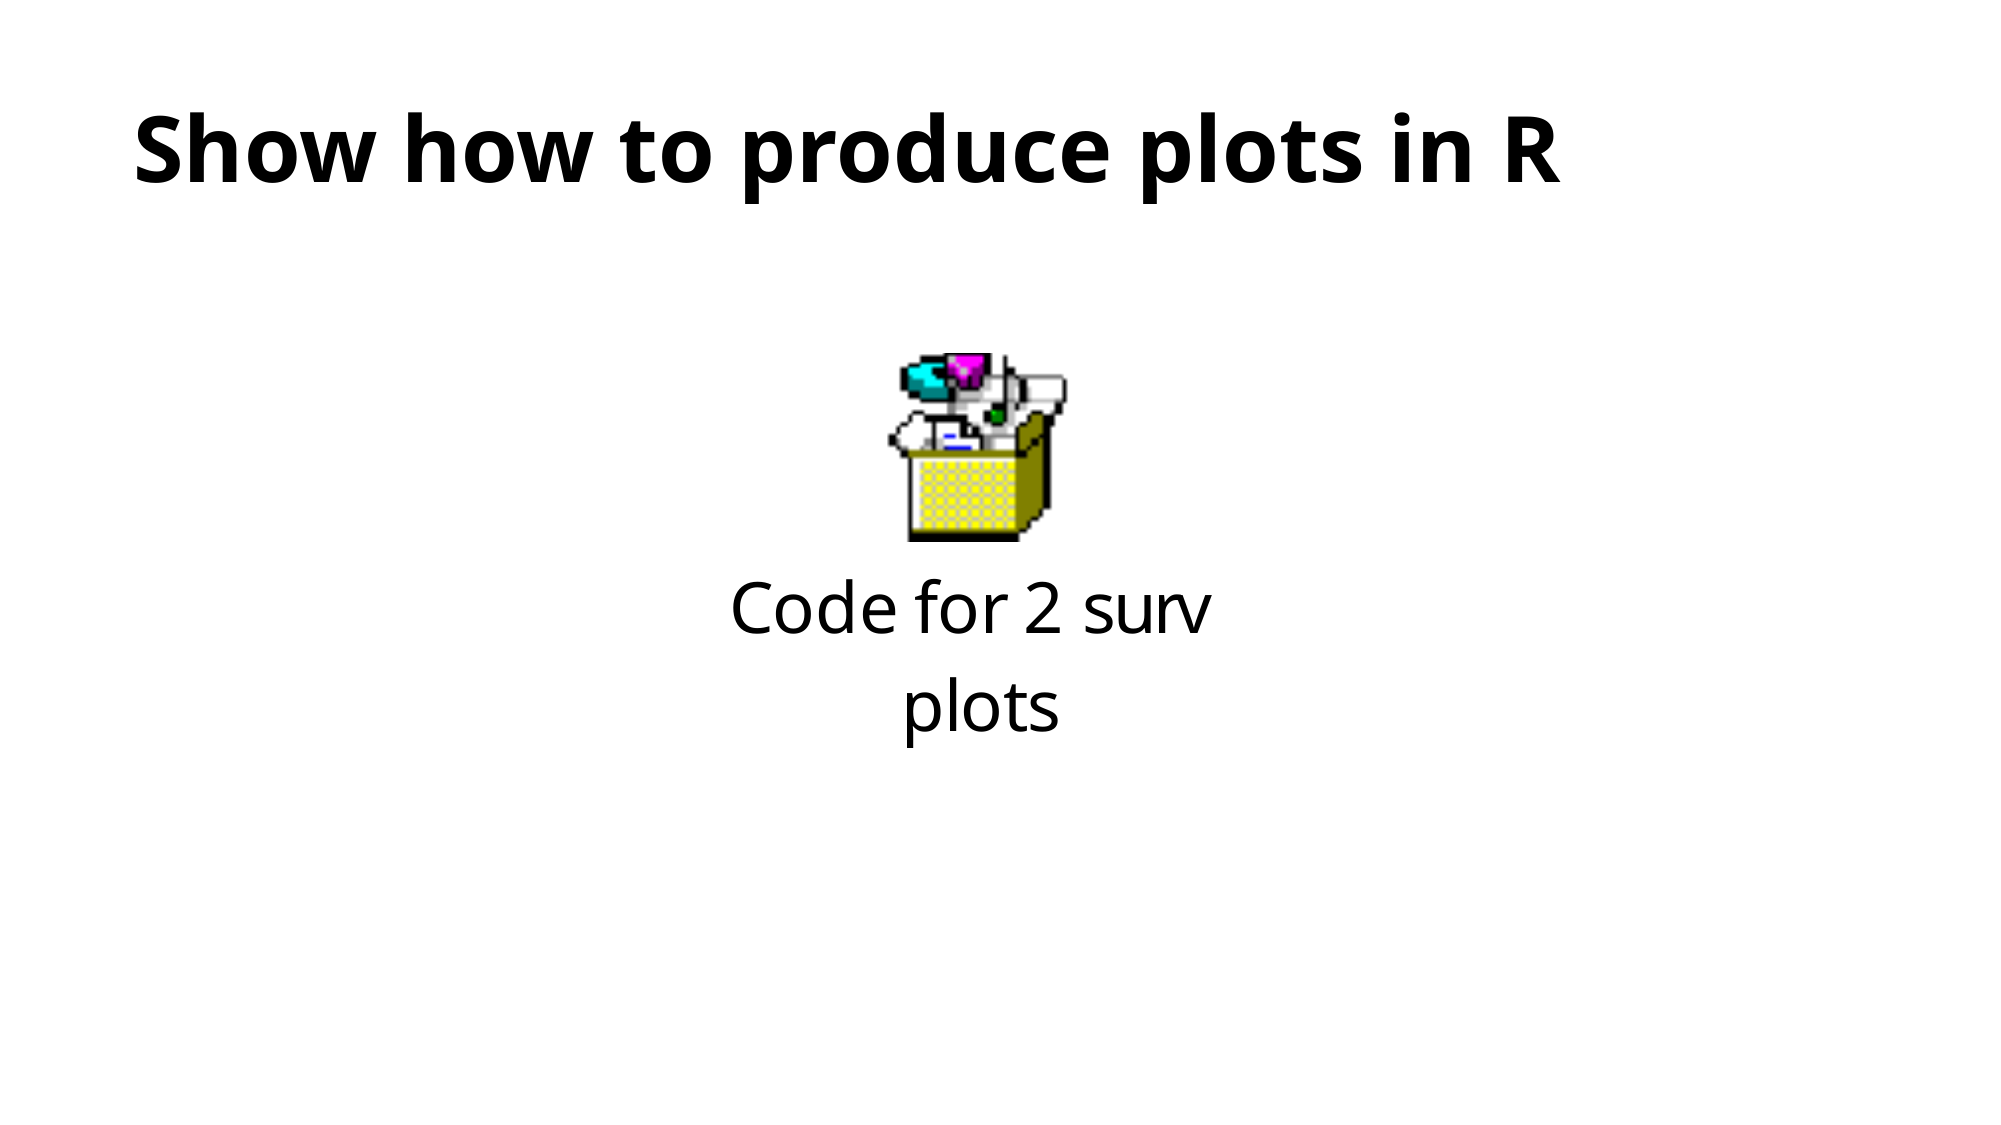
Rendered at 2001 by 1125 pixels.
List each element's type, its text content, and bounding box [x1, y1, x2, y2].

chart [698, 353, 1265, 853]
text_box Show how to produce plots in R [118, 95, 1844, 313]
